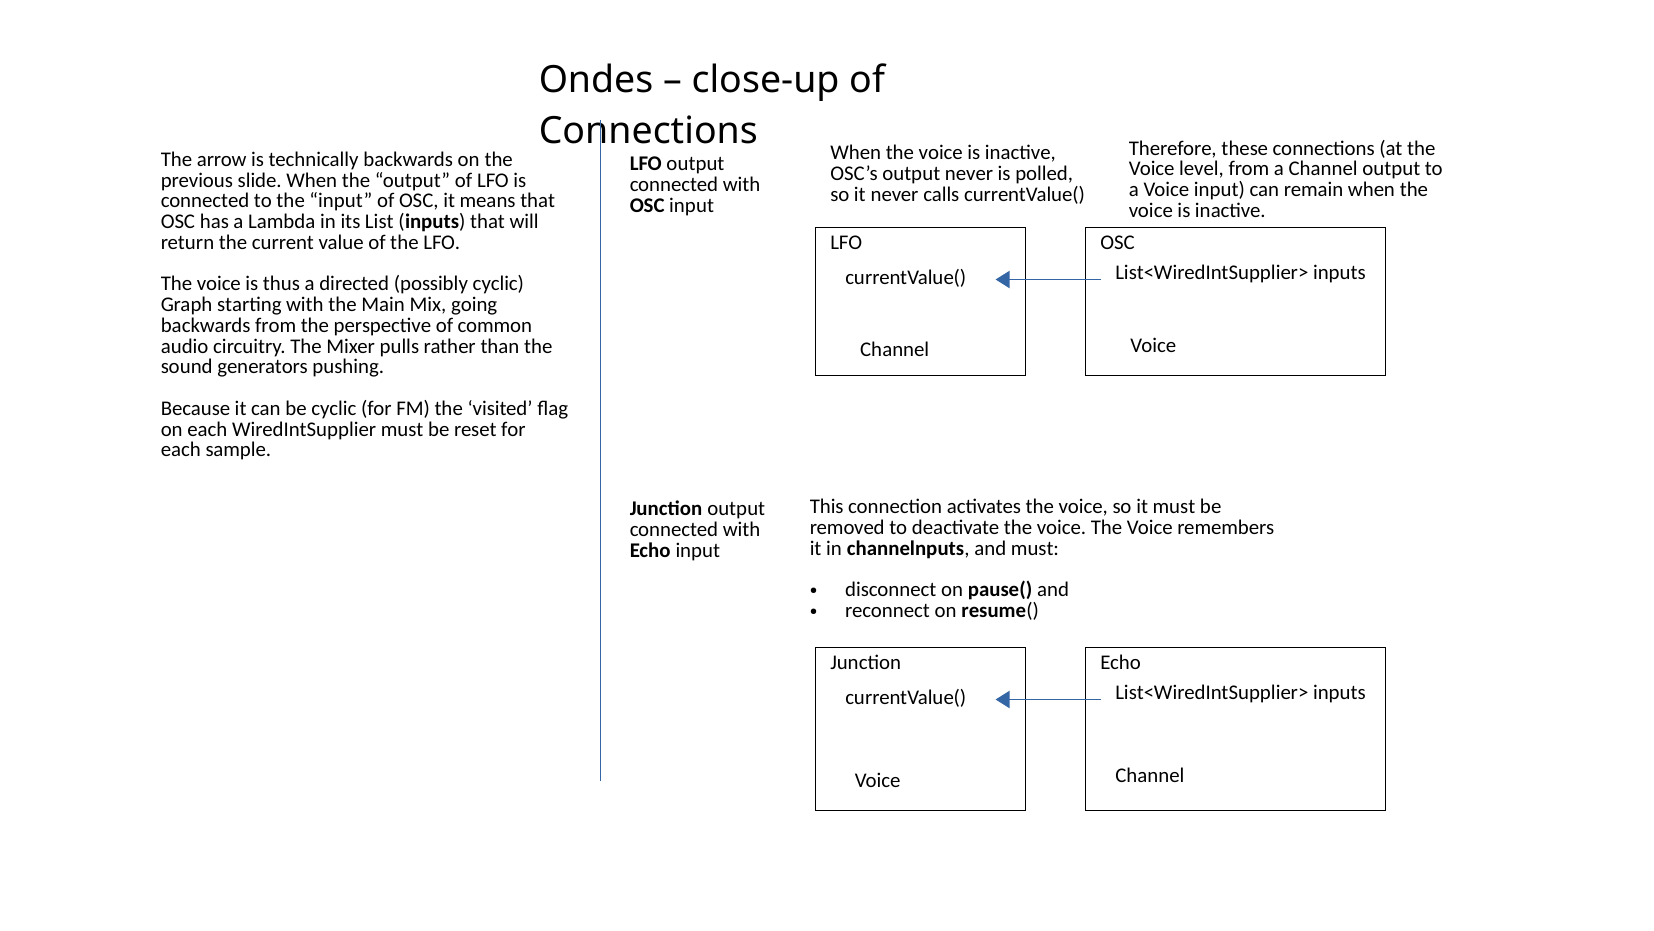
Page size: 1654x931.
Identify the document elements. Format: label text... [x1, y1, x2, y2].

text_box Voice [840, 765, 955, 801]
text_box Voice [1115, 330, 1231, 366]
text_box Channel [845, 334, 960, 370]
text_box Channel [1100, 759, 1216, 796]
text_box LFO output connected with OSC input [615, 147, 781, 226]
text_box OSC [1085, 280, 1386, 376]
text_box List<WiredIntSupplier> inputs [1100, 257, 1411, 303]
text_box currentValue() [830, 681, 996, 718]
text_box Junction output connected with Echo input [615, 492, 796, 591]
text_box Therefore, these connections (at the Voice level, from a Channel output to a Voice input) can remain when the voice is inactive. [1113, 132, 1459, 230]
text_box List<WiredIntSupplier> inputs [1100, 677, 1411, 723]
text_box Ondes – close-up of Connections [523, 45, 976, 106]
text_box The arrow is technically backwards on the previous slide. When the “output” of LFO is connected to the “input” of OSC, it means that OSC has a Lambda in its List (inputs) that will return the current value of the LFO. The voice is thus a directed (possibly cyclic) Graph starting with the Main Mix, going backwards from the perspective of common audio circuitry. The Mixer pulls rather than the sound generators pushing. Because it can be cyclic (for FM) the ‘visited’ flag on each WiredIntSupplier must be reset for each sample. [146, 143, 586, 491]
text_box LFO [815, 227, 1026, 376]
text_box currentValue() [830, 261, 996, 298]
text_box OSC [1085, 227, 1386, 279]
text_box Echo [1085, 700, 1386, 811]
text_box Junction [815, 647, 1026, 811]
text_box This connection activates the voice, so it must be removed to deactivate the voice. The Voice remembers it in channelnputs, and must: disconnect on pause() and reconnect on resume() [795, 490, 1306, 631]
text_box When the voice is inactive, OSC’s output never is polled, so it never calls currentValue() [815, 137, 1111, 215]
text_box Echo [1085, 647, 1386, 699]
